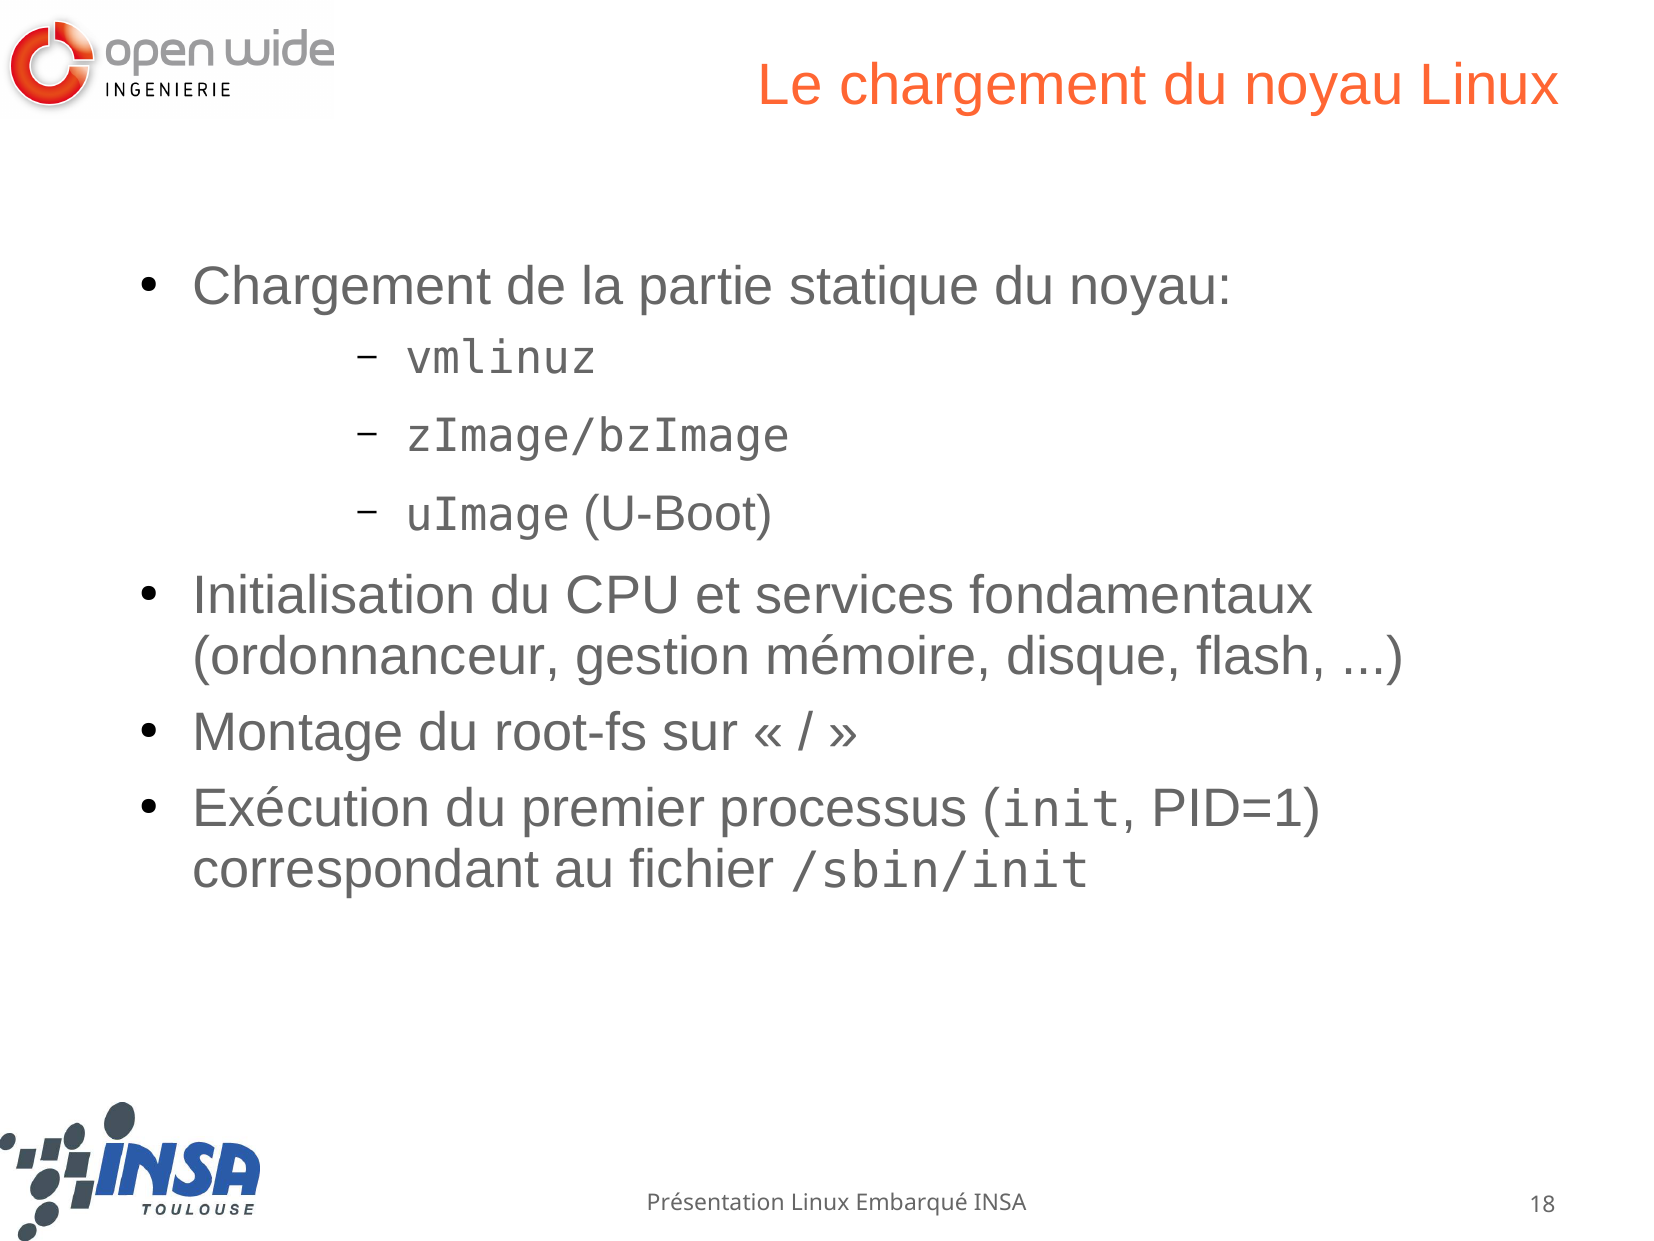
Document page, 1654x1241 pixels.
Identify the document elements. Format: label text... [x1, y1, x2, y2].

picture [0, 0, 334, 119]
picture [0, 1102, 260, 1241]
list Chargement de la partie statique du noyau: vmlinuz zImage/bzImage uImage (U-Boot) Initialisation du CPU et services fondamentaux (ordonnanceur, gestion mémoire, disque, flash, ...) Montage du root-fs sur « / » Exécution du premier processus (init, PID=1) correspondant au fichier /sbin/init [121, 255, 1534, 1127]
title Le chargement du noyau Linux [602, 12, 1561, 157]
